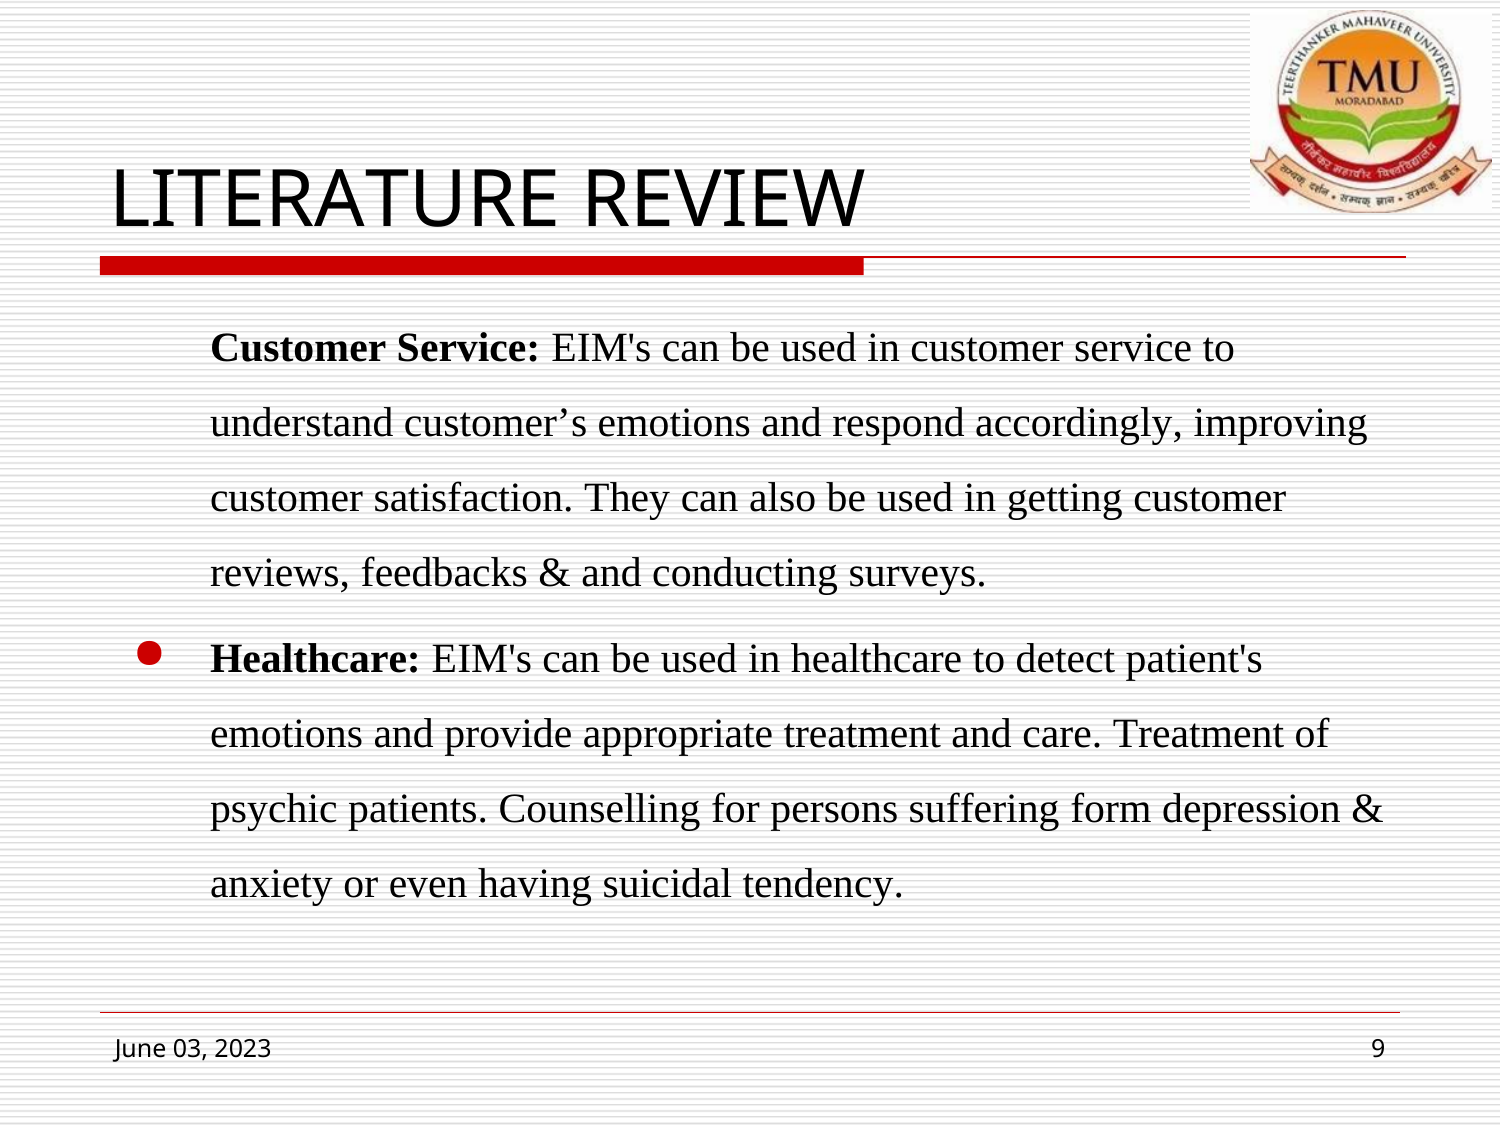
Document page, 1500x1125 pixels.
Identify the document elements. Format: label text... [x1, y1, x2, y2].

list Customer Service: EIM's can be used in customer service to understand customer’s emotions and respond accordingly, improving customer satisfaction. They can also be used in getting customer reviews, feedbacks & and conducting surveys. Healthcare: EIM's can be used in healthcare to detect patient's emotions and provide appropriate treatment and care. Treatment of psychic patients. Counselling for persons suffering form depression & anxiety or even having suicidal tendency. [117, 287, 1426, 1038]
picture [0, 0, 1500, 1125]
title LITERATURE REVIEW [94, 50, 1407, 250]
text_box <number> [1074, 1024, 1401, 1103]
text_box June 03, 2023 [99, 1024, 426, 1103]
